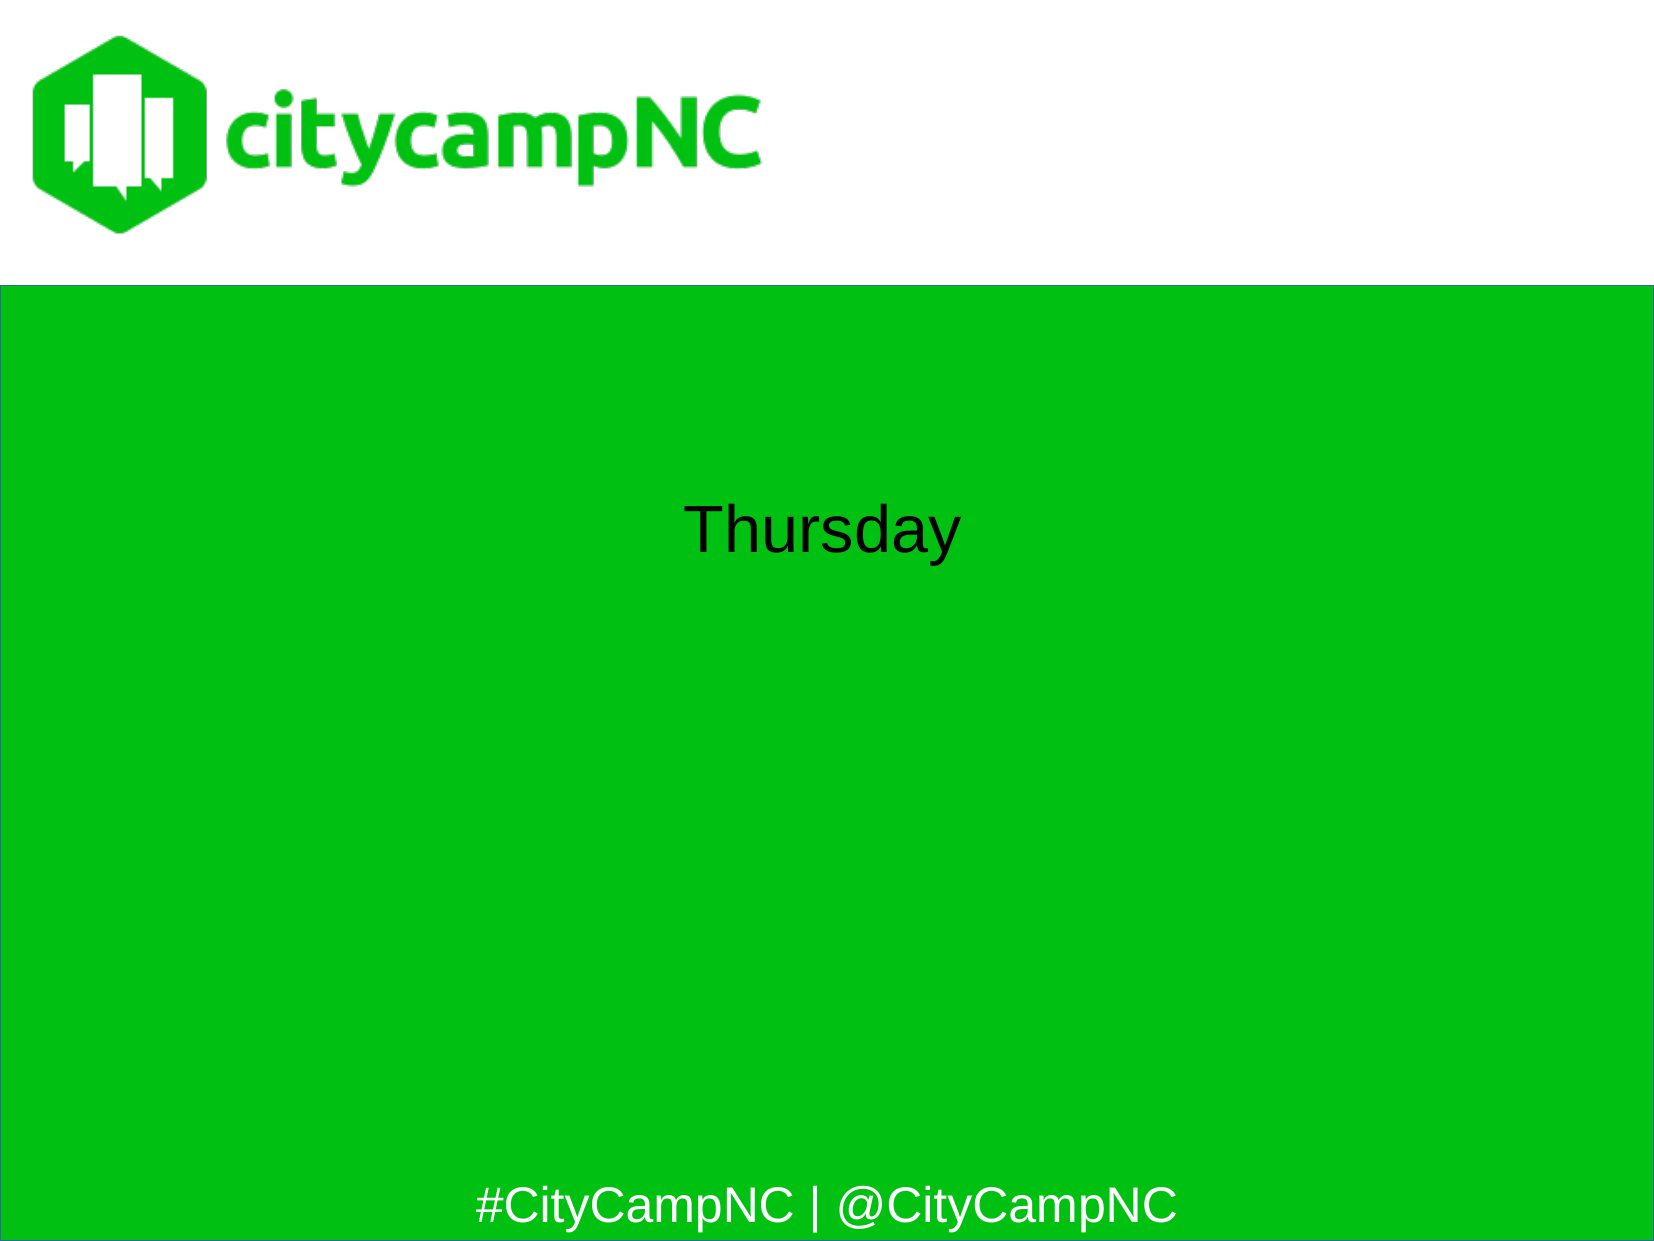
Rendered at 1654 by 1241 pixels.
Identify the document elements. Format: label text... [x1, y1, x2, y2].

picture [0, 3, 794, 267]
subtitle Thursday [75, 49, 1571, 1010]
